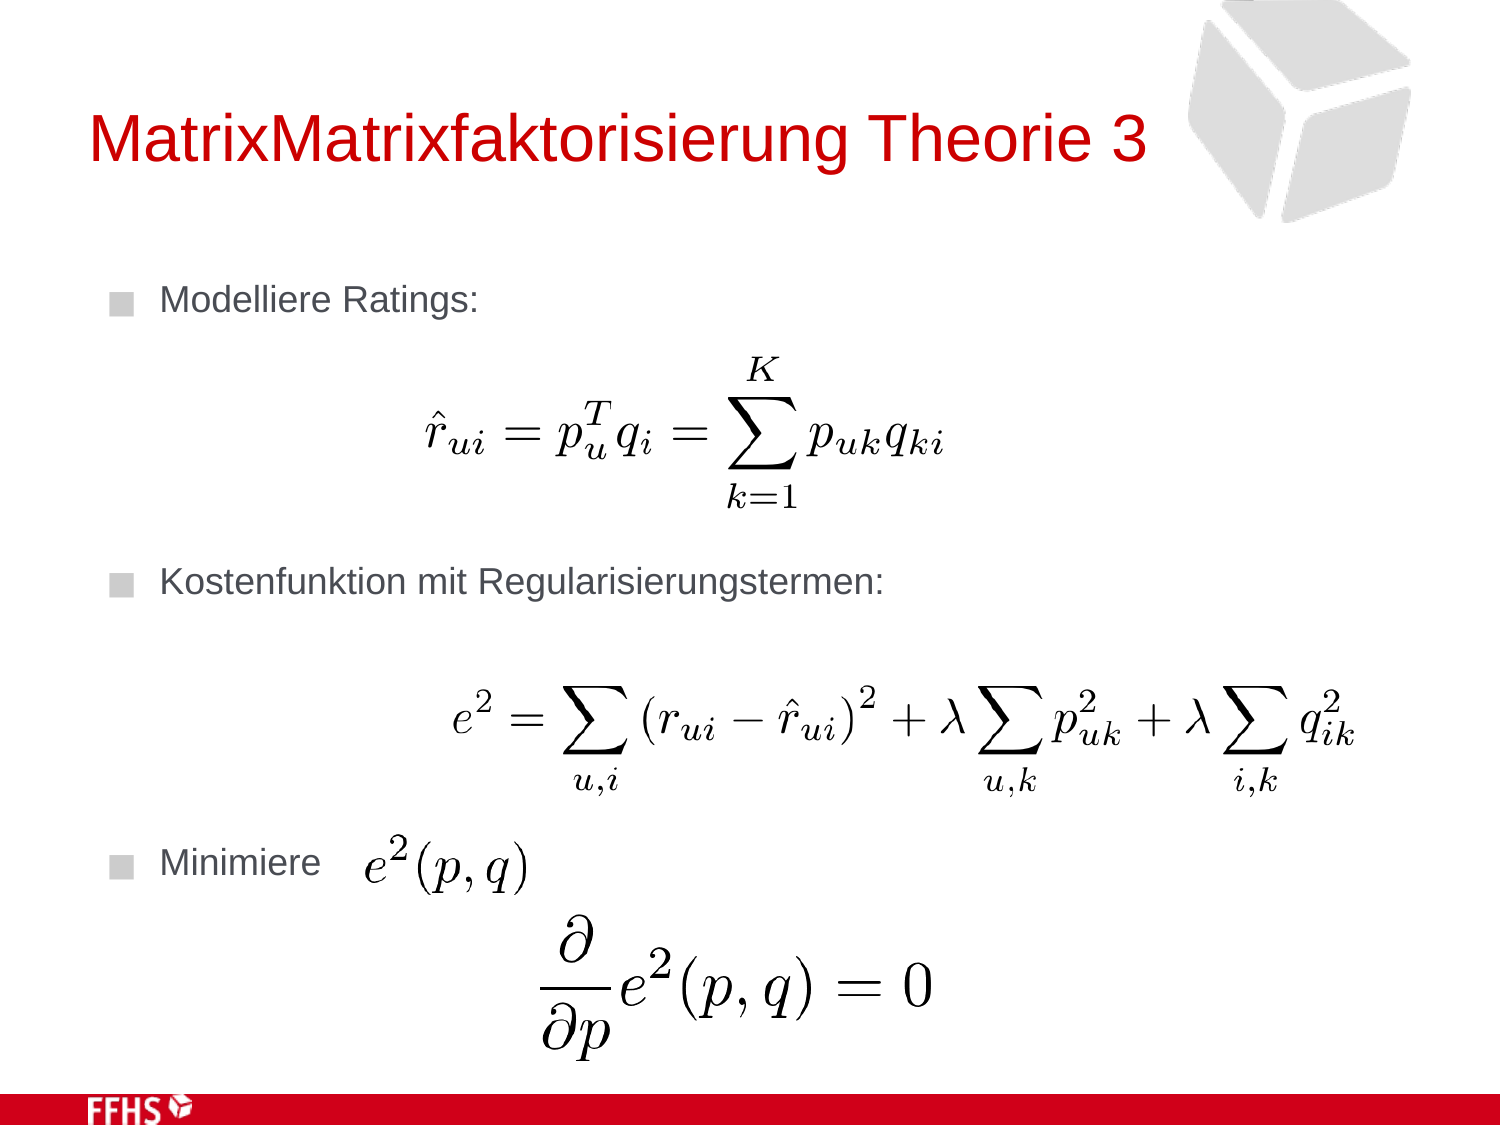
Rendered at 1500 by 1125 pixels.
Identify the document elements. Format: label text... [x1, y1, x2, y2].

picture [435, 659, 1366, 806]
picture [0, 1094, 1500, 1125]
picture [540, 914, 931, 1061]
picture [1188, 0, 1411, 223]
list Modelliere Ratings: Kostenfunktion mit Regularisierungstermen: Minimiere [88, 278, 1412, 1066]
title MatrixMatrixfaktorisierung Theorie 3 [88, 56, 1176, 220]
picture [365, 834, 526, 895]
picture [400, 335, 961, 526]
